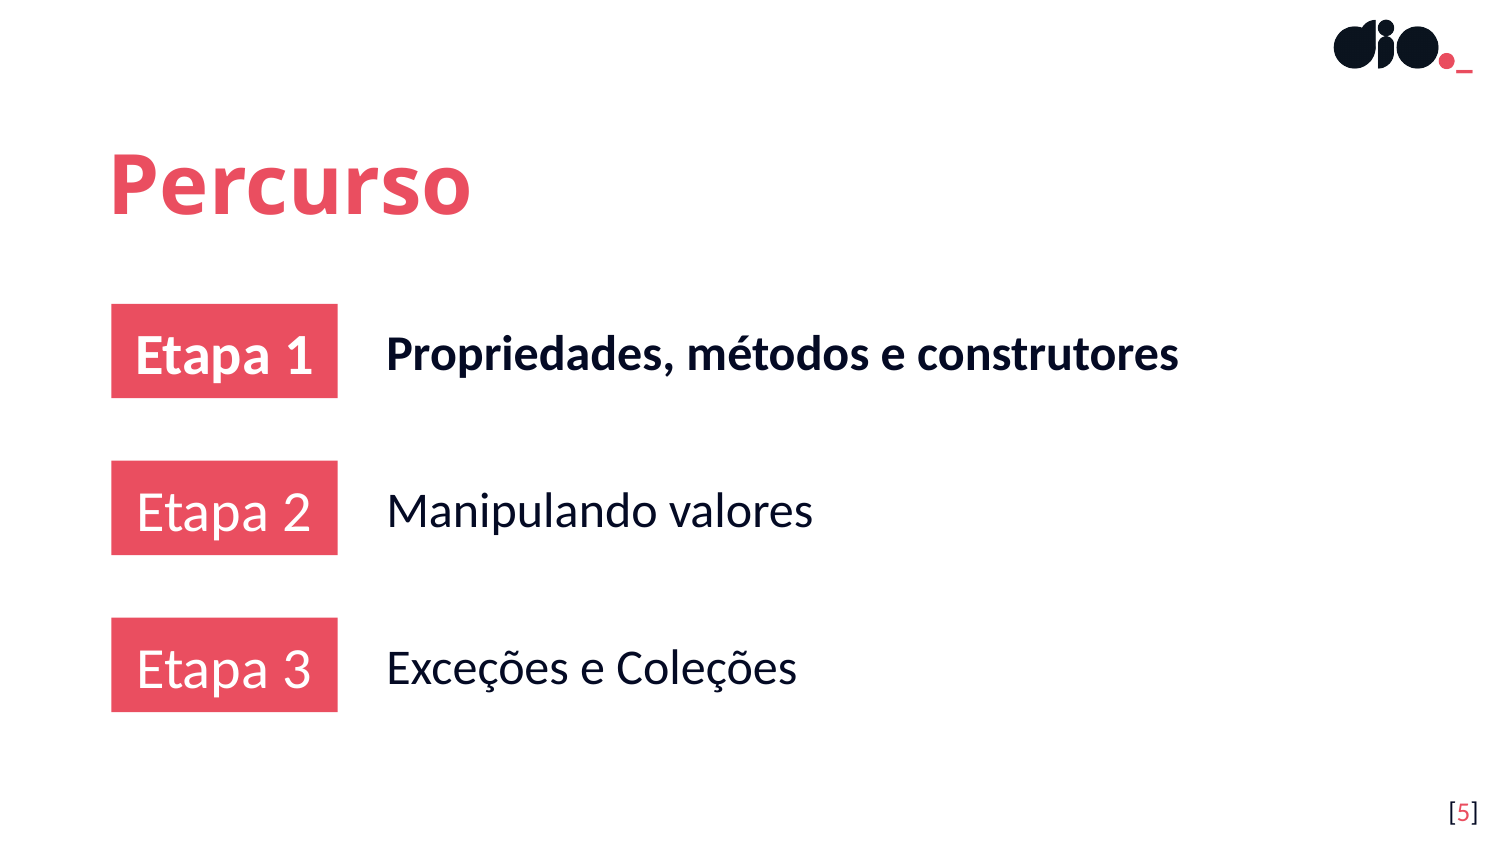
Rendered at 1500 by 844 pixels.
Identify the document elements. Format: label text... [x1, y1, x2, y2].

text_box Manipulando valores [371, 470, 1437, 546]
text_box Percurso [92, 104, 1309, 243]
text_box Etapa 1 [111, 303, 338, 399]
text_box Etapa 3 [111, 617, 338, 713]
slide_number [<number>] [1403, 779, 1494, 844]
picture [1333, 19, 1473, 74]
text_box Etapa 2 [111, 460, 338, 556]
text_box Exceções e Coleções [371, 627, 1384, 703]
text_box Propriedades, métodos e construtores [371, 313, 1384, 389]
